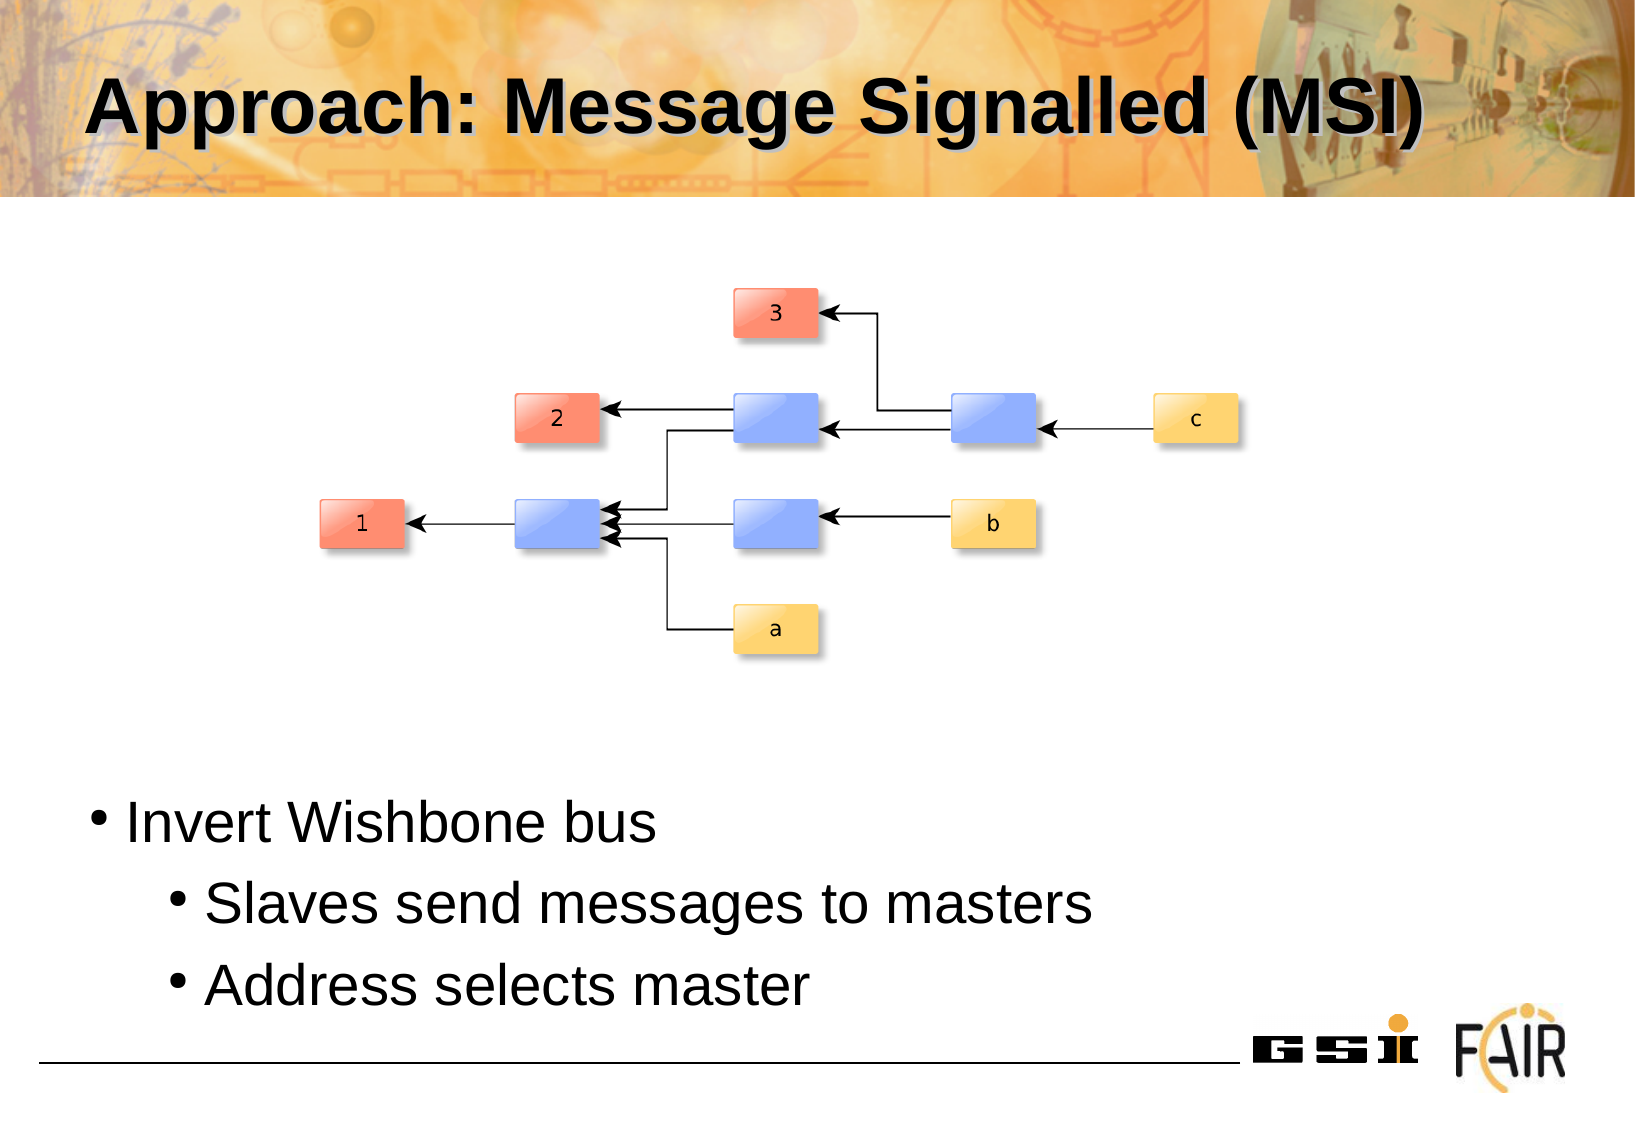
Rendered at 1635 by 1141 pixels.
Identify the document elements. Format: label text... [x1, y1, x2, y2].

picture [1456, 1003, 1565, 1093]
picture [304, 273, 1253, 668]
subtitle Invert Wishbone bus Slaves send messages to masters Address selects master [88, 738, 1560, 1063]
picture [0, 0, 1635, 197]
title Approach: Message Signalled (MSI) [68, 12, 1570, 191]
